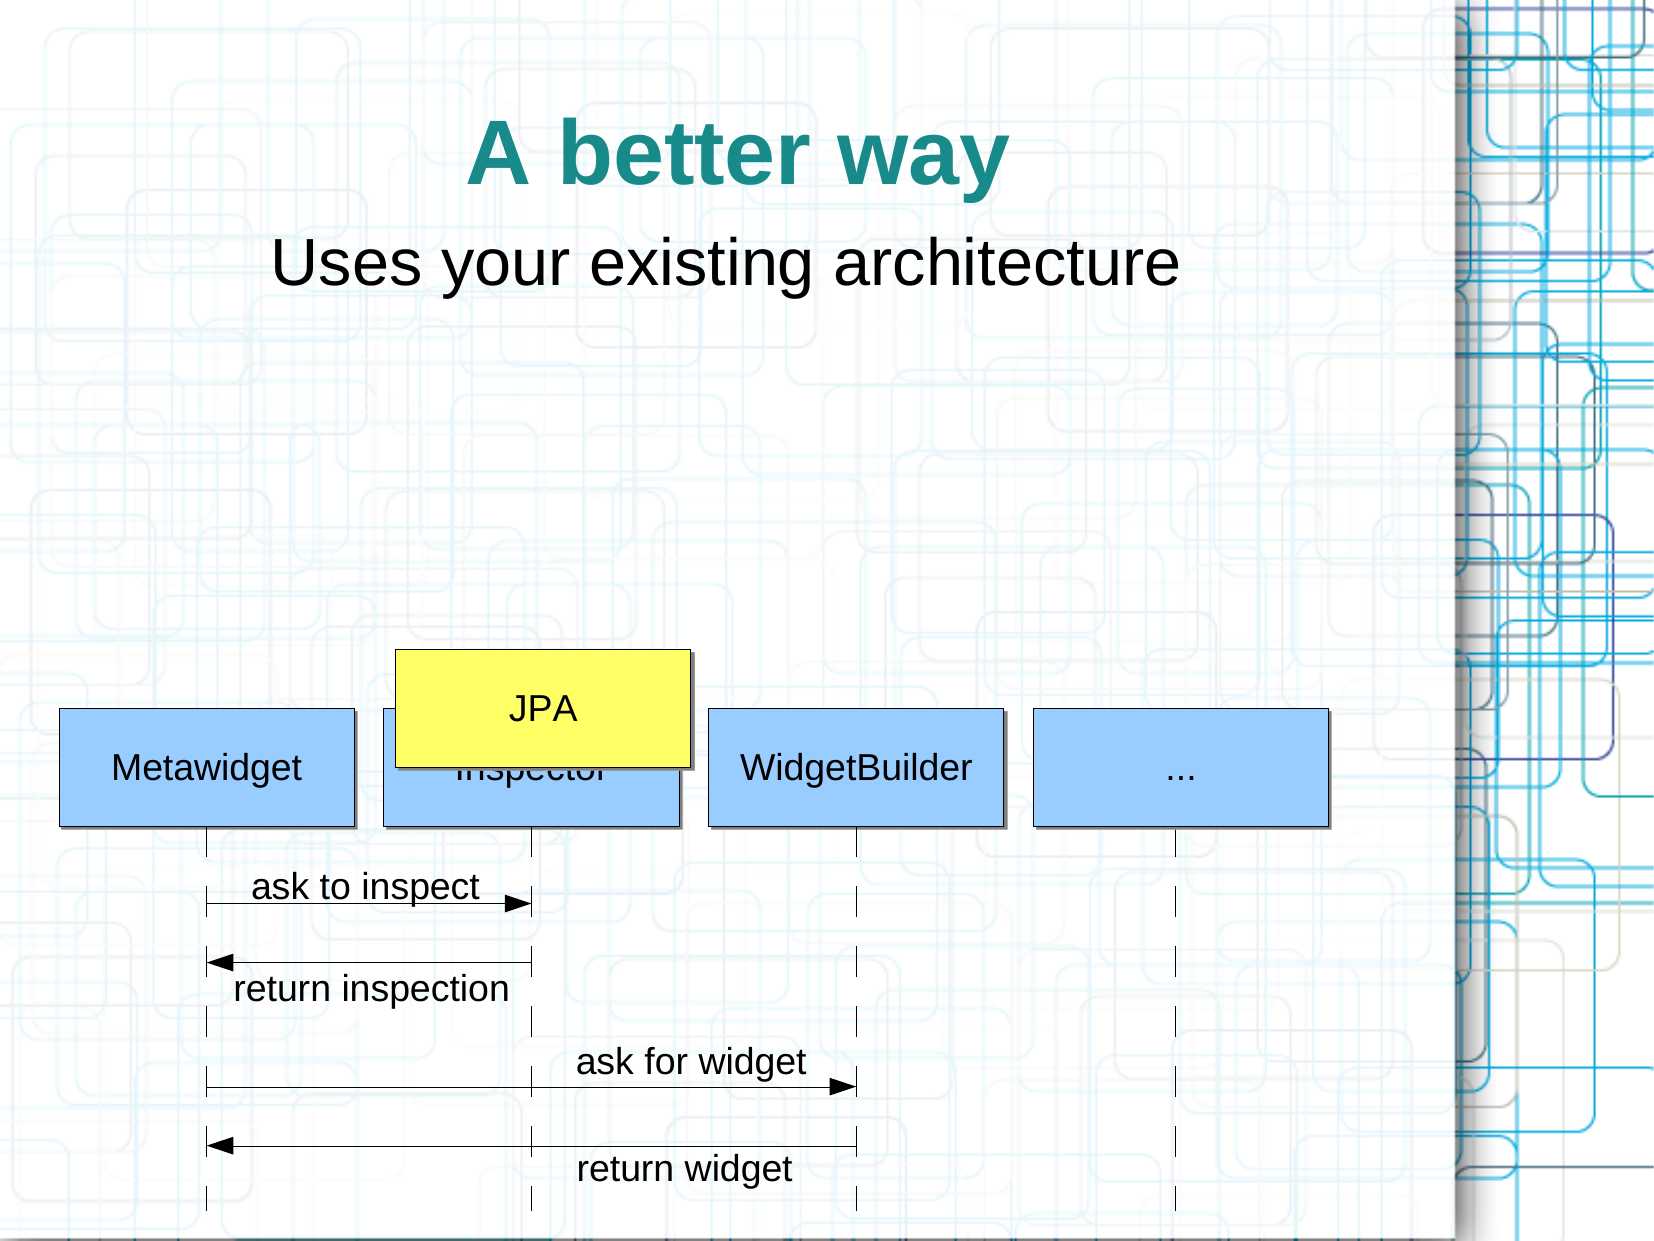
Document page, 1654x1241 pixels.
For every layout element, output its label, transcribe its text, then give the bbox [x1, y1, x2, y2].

text_box return inspection [218, 960, 525, 1018]
text_box ... [1033, 708, 1329, 827]
text_box ask to inspect [236, 858, 495, 916]
text_box return widget [561, 1139, 808, 1197]
title A better way [59, 56, 1418, 218]
text_box Metawidget [59, 708, 355, 827]
text_box Uses your existing architecture [29, 218, 1424, 308]
text_box ask for widget [561, 1033, 821, 1091]
picture [0, 0, 1654, 1241]
text_box WidgetBuilder [708, 708, 1004, 827]
text_box JPA [395, 649, 691, 768]
text_box Inspector [383, 708, 680, 827]
